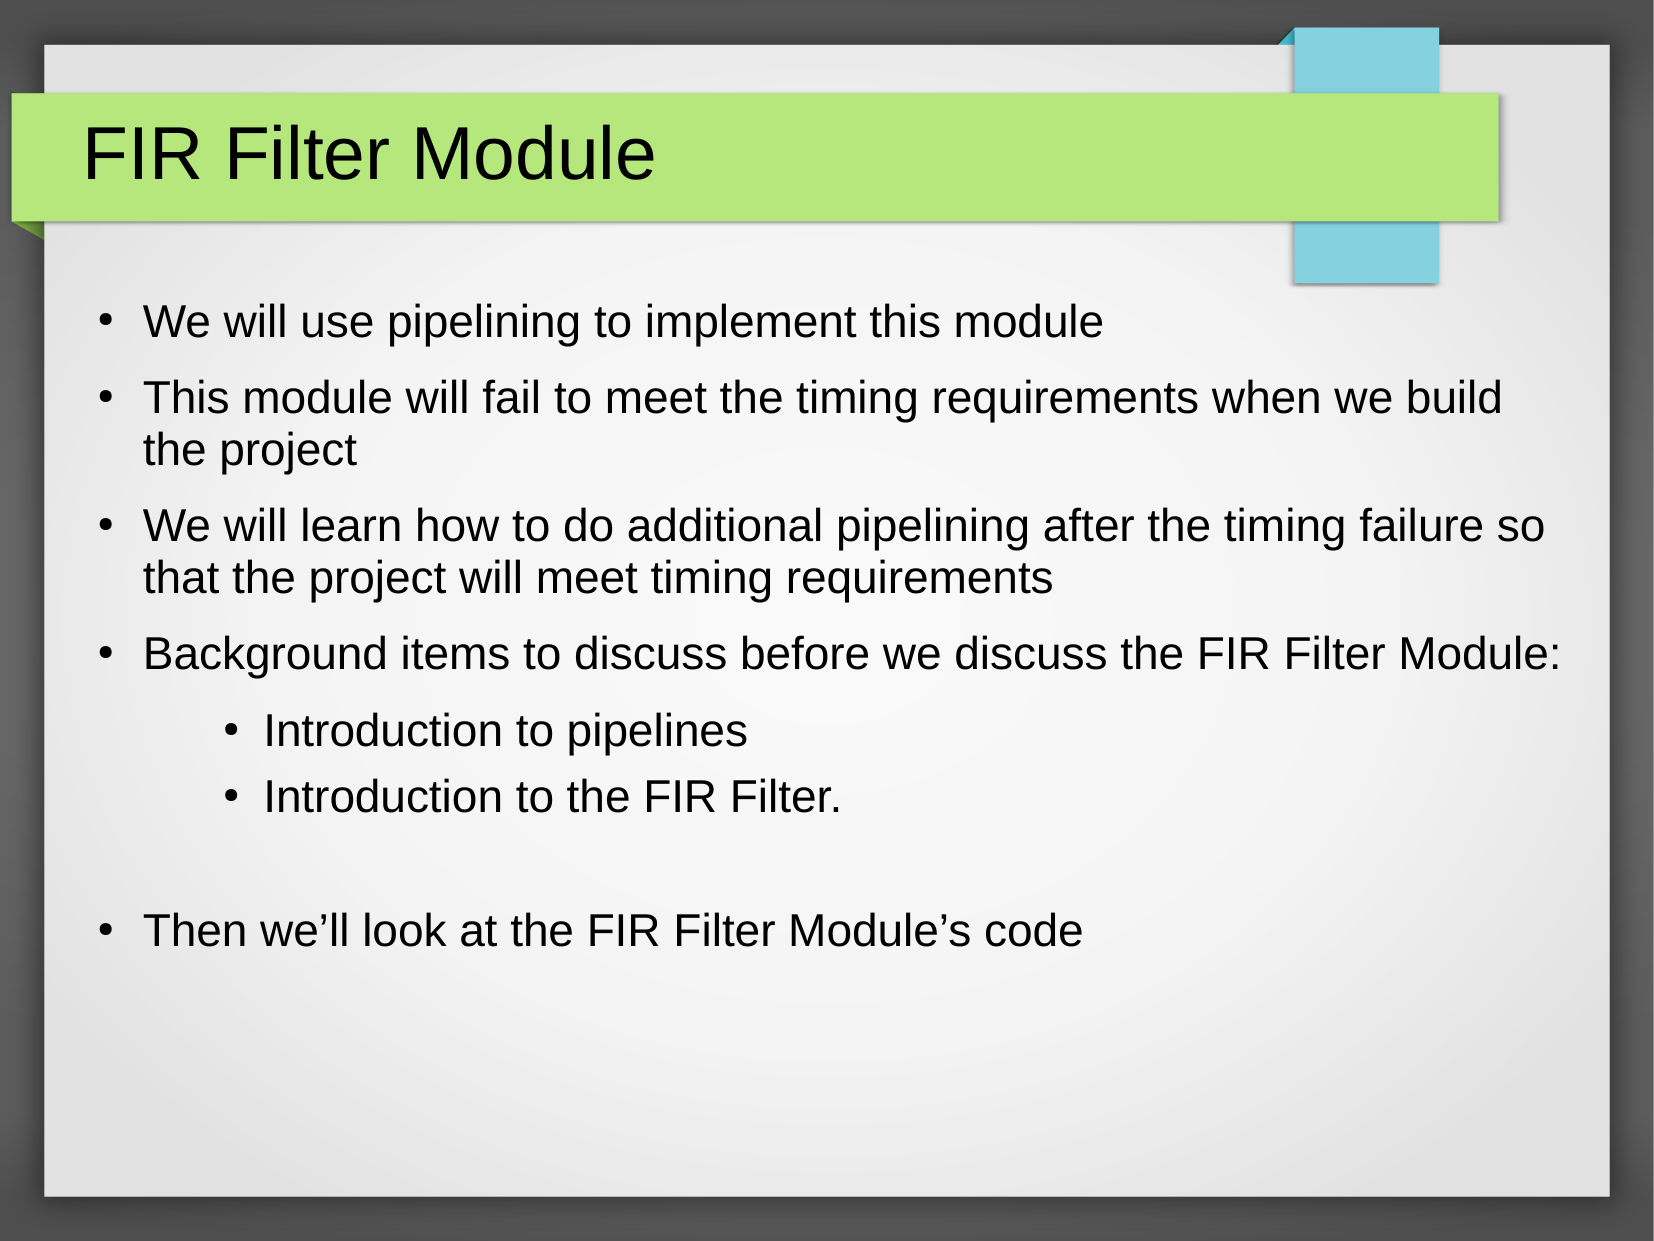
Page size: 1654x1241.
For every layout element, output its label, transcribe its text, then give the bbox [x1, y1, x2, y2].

list We will use pipelining to implement this module This module will fail to meet the timing requirements when we build the project We will learn how to do additional pipelining after the timing failure so that the project will meet timing requirements Background items to discuss before we discuss the FIR Filter Module: Introduction to pipelines Introduction to the FIR Filter. Then we’ll look at the FIR Filter Module’s code [82, 295, 1571, 1015]
picture [0, 0, 1654, 1241]
title FIR Filter Module [82, 94, 1264, 213]
